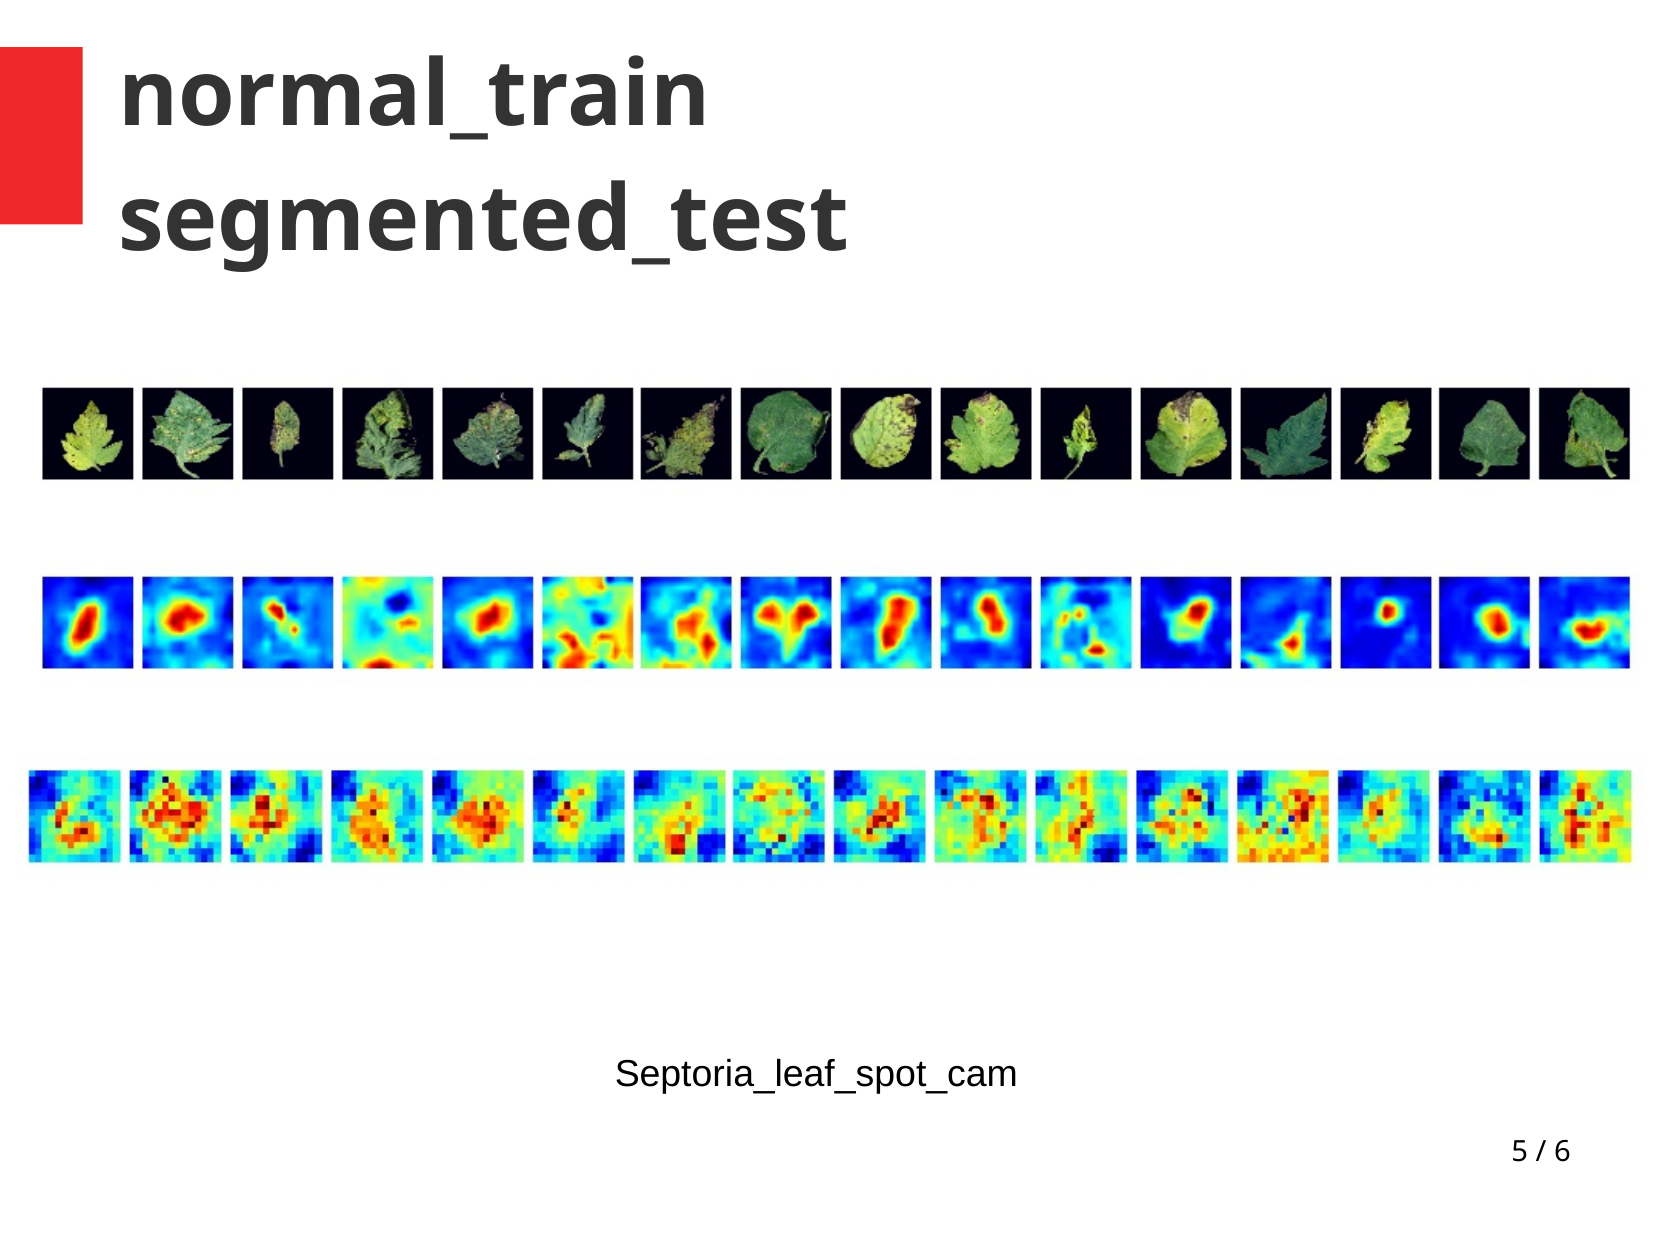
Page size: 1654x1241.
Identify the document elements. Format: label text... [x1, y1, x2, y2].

title normal_train segmented_test [118, 45, 1571, 260]
text_box Septoria_leaf_spot_cam [600, 1044, 1033, 1096]
picture [0, 755, 1647, 900]
picture [0, 560, 1647, 706]
picture [0, 371, 1647, 517]
